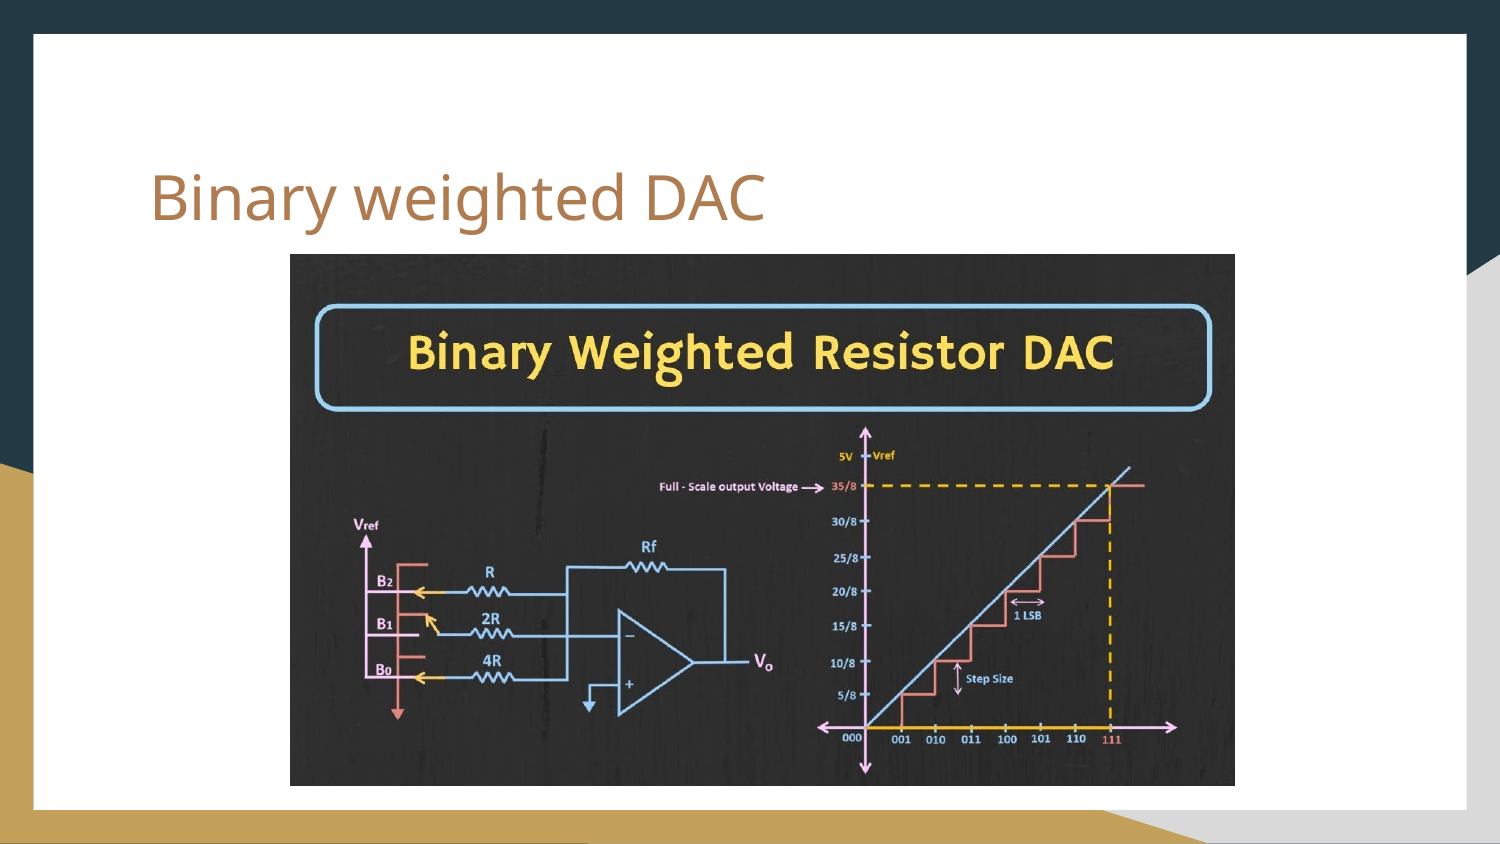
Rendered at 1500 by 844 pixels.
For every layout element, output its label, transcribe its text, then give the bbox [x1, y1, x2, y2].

picture [290, 254, 1235, 786]
title Binary weighted DAC [134, 138, 1366, 296]
